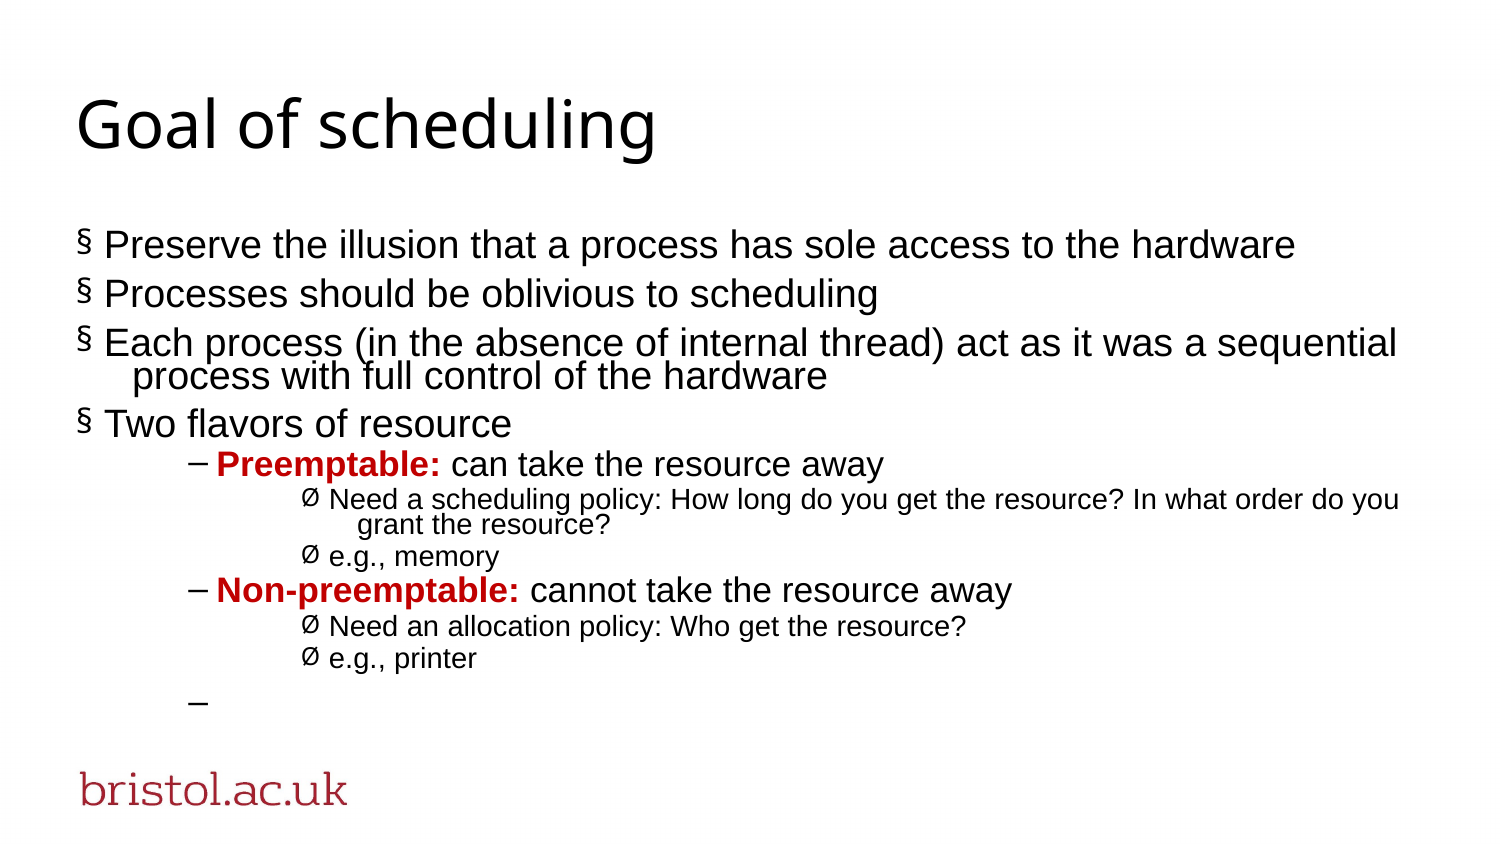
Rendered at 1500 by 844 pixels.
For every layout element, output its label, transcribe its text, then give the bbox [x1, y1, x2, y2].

title Goal of scheduling [60, 44, 1440, 209]
list Preserve the illusion that a process has sole access to the hardware Processes should be oblivious to scheduling Each process (in the absence of internal thread) act as it was a sequential process with full control of the hardware Two flavors of resource Preemptable: can take the resource away Need a scheduling policy: How long do you get the resource? In what order do you grant the resource? e.g., memory Non-preemptable: cannot take the resource away Need an allocation policy: Who get the resource? e.g., printer [60, 224, 1440, 699]
